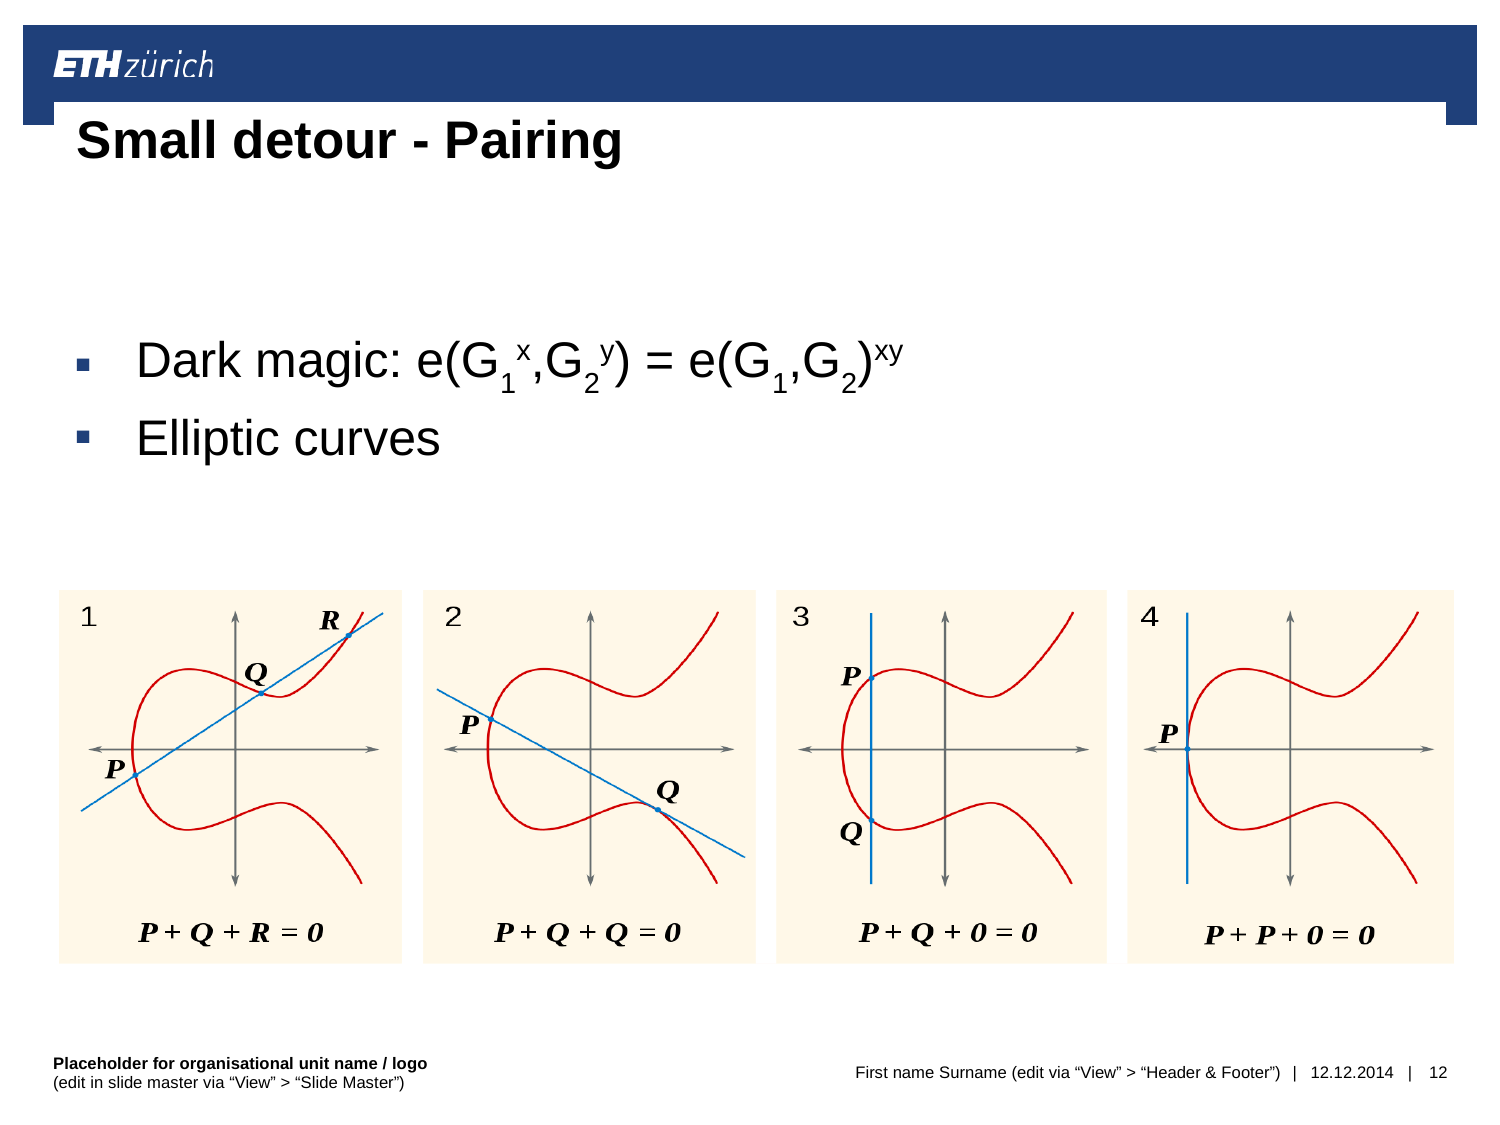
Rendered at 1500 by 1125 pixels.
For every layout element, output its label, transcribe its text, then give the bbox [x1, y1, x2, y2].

picture [59, 590, 1454, 964]
list Dark magic: e(G1x,G2y) = e(G1,G2)xy Elliptic curves [53, 331, 1447, 1023]
title Small detour - Pairing [53, 101, 1447, 262]
